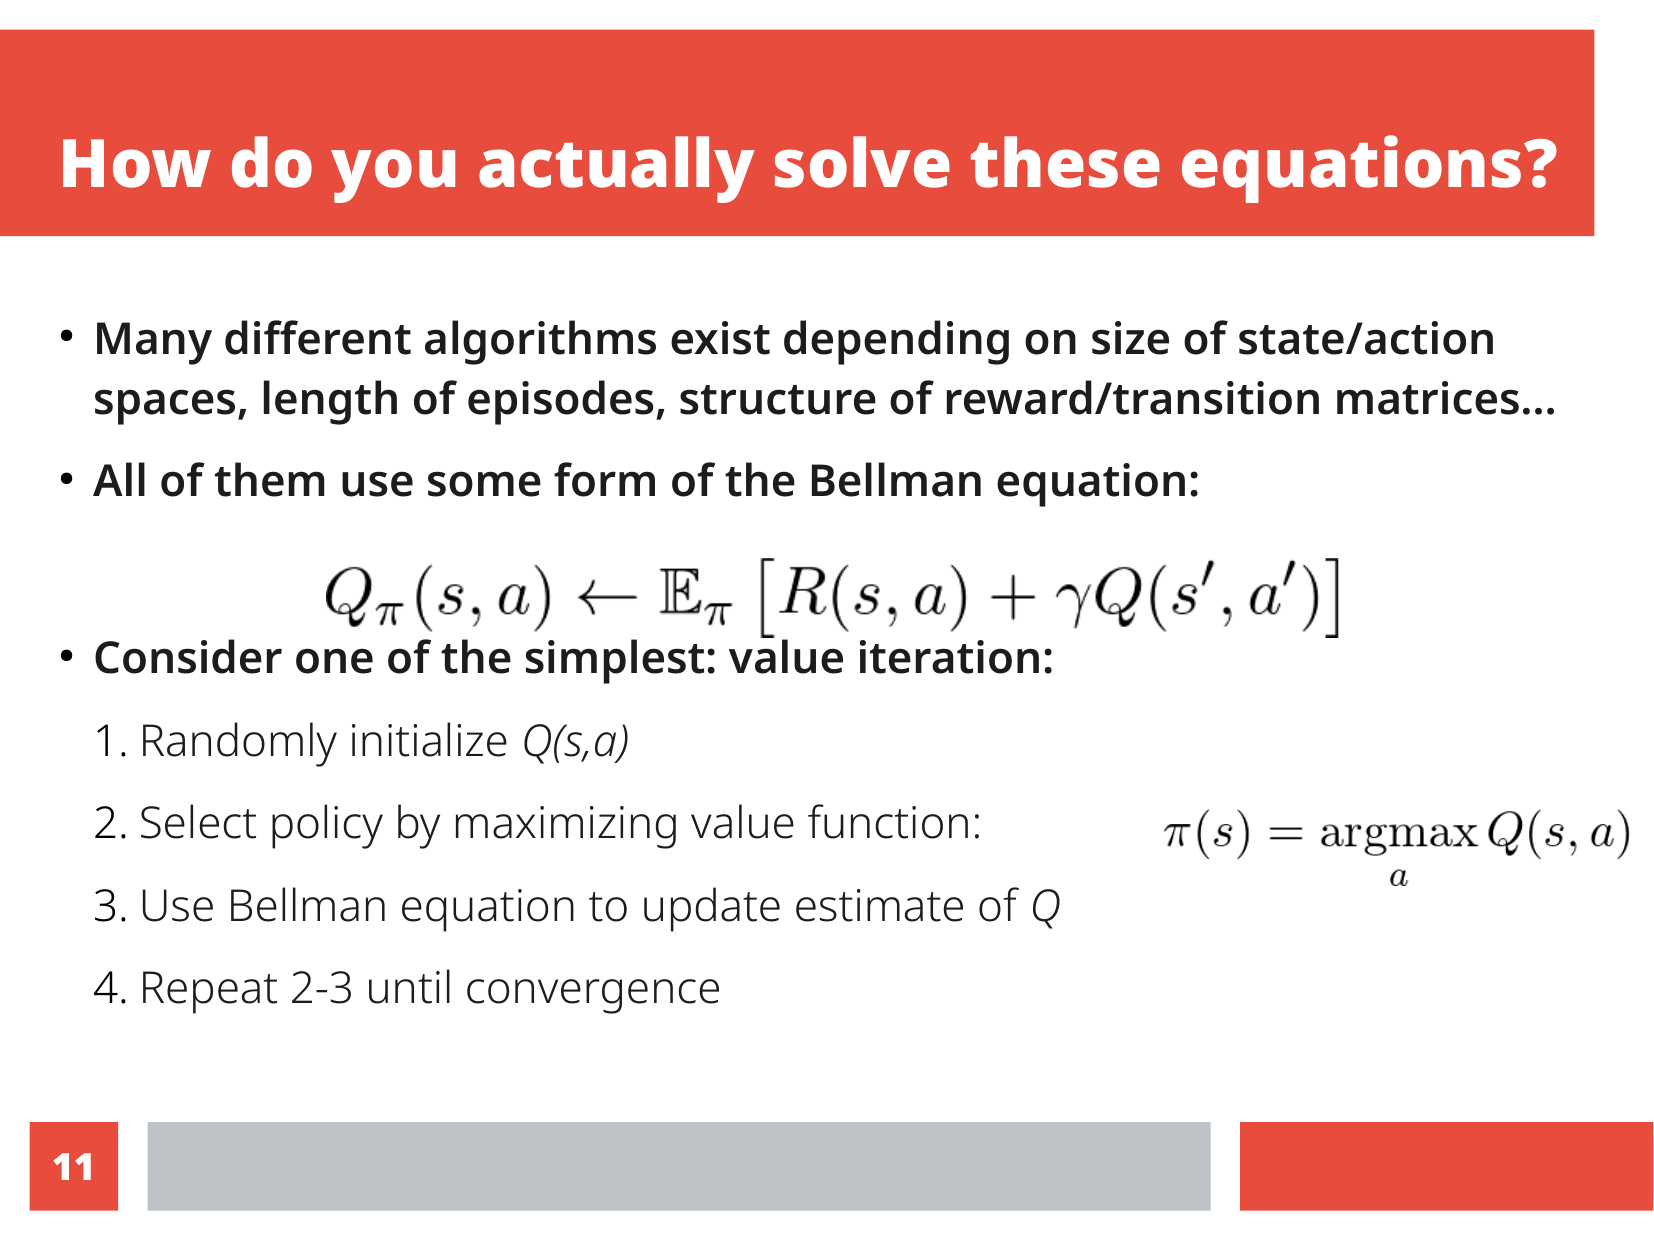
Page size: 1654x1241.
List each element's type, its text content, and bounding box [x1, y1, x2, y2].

title How do you actually solve these equations? [59, 59, 1595, 207]
picture [1164, 809, 1630, 886]
picture [326, 558, 1340, 638]
list Many different algorithms exist depending on size of state/action spaces, length of episodes, structure of reward/transition matrices… All of them use some form of the Bellman equation: Consider one of the simplest: value iteration: Randomly initialize Q(s,a) Select policy by maximizing value function: Use Bellman equation to update estimate of Q Repeat 2-3 until convergence [59, 307, 1565, 1075]
